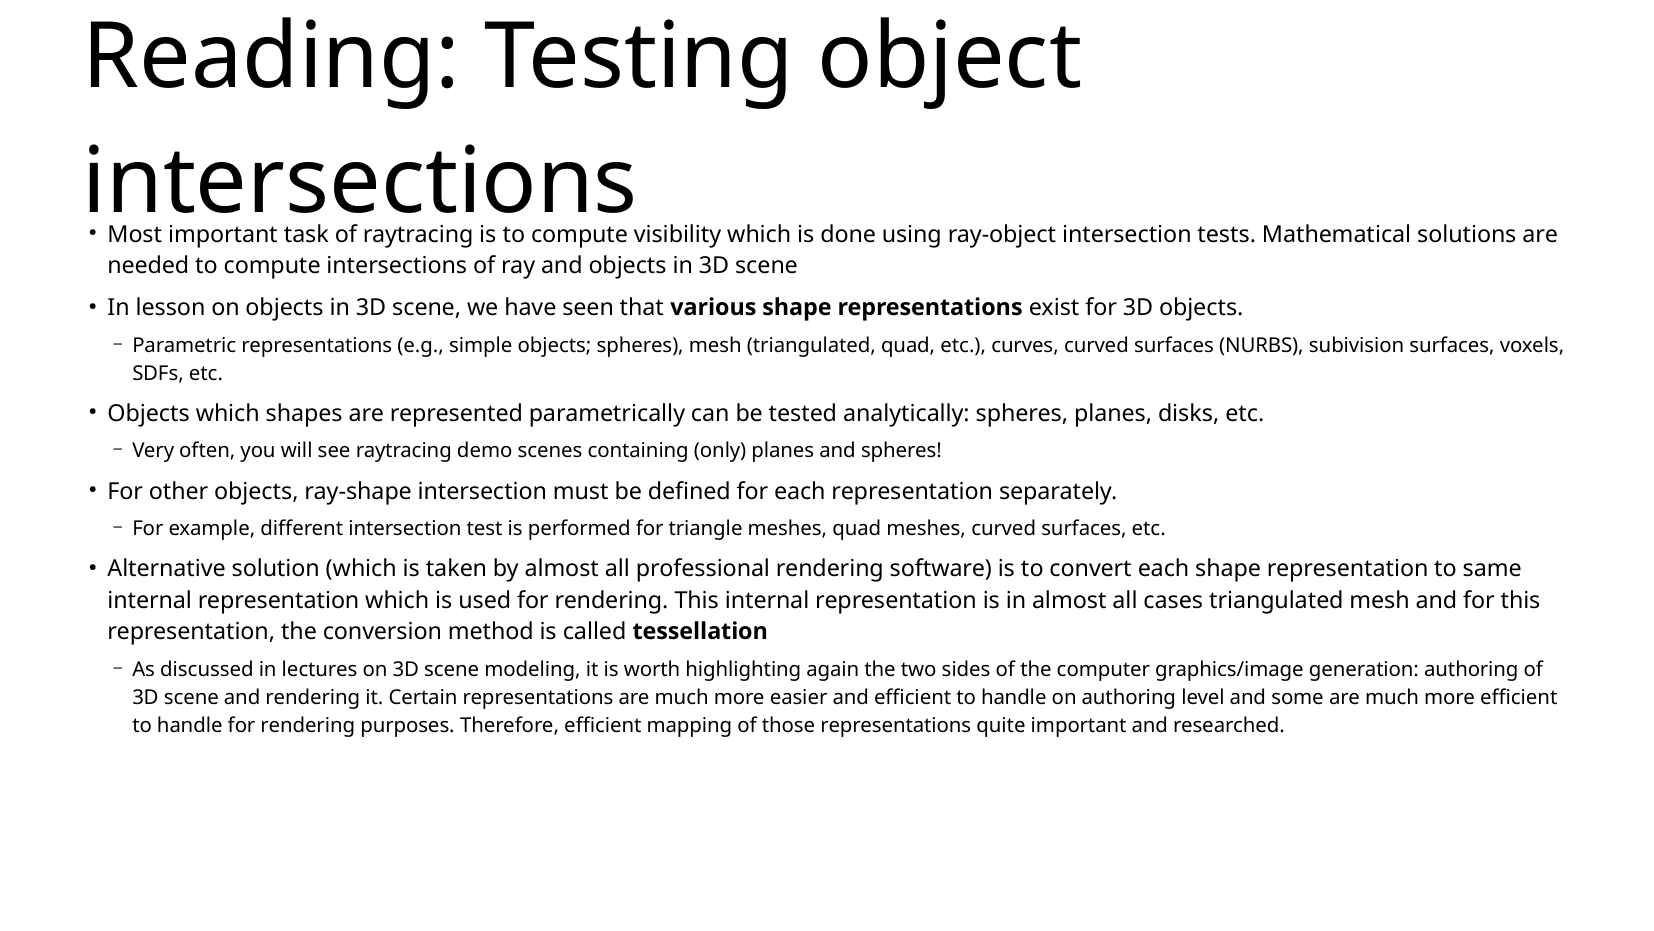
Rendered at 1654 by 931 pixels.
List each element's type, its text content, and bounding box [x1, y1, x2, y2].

list Most important task of raytracing is to compute visibility which is done using ray-object intersection tests. Mathematical solutions are needed to compute intersections of ray and objects in 3D scene In lesson on objects in 3D scene, we have seen that various shape representations exist for 3D objects. Parametric representations (e.g., simple objects; spheres), mesh (triangulated, quad, etc.), curves, curved surfaces (NURBS), subivision surfaces, voxels, SDFs, etc. Objects which shapes are represented parametrically can be tested analytically: spheres, planes, disks, etc. Very often, you will see raytracing demo scenes containing (only) planes and spheres! For other objects, ray-shape intersection must be defined for each representation separately. For example, different intersection test is performed for triangle meshes, quad meshes, curved surfaces, etc. Alternative solution (which is taken by almost all professional rendering software) is to convert each shape representation to same internal representation which is used for rendering. This internal representation is in almost all cases triangulated mesh and for this representation, the conversion method is called tessellation As discussed in lectures on 3D scene modeling, it is worth highlighting again the two sides of the computer graphics/image generation: authoring of 3D scene and rendering it. Certain representations are much more easier and efficient to handle on authoring level and some are much more efficient to handle for rendering purposes. Therefore, efficient mapping of those representations quite important and researched. [82, 217, 1571, 758]
title Reading: Testing object intersections [82, 37, 1571, 193]
